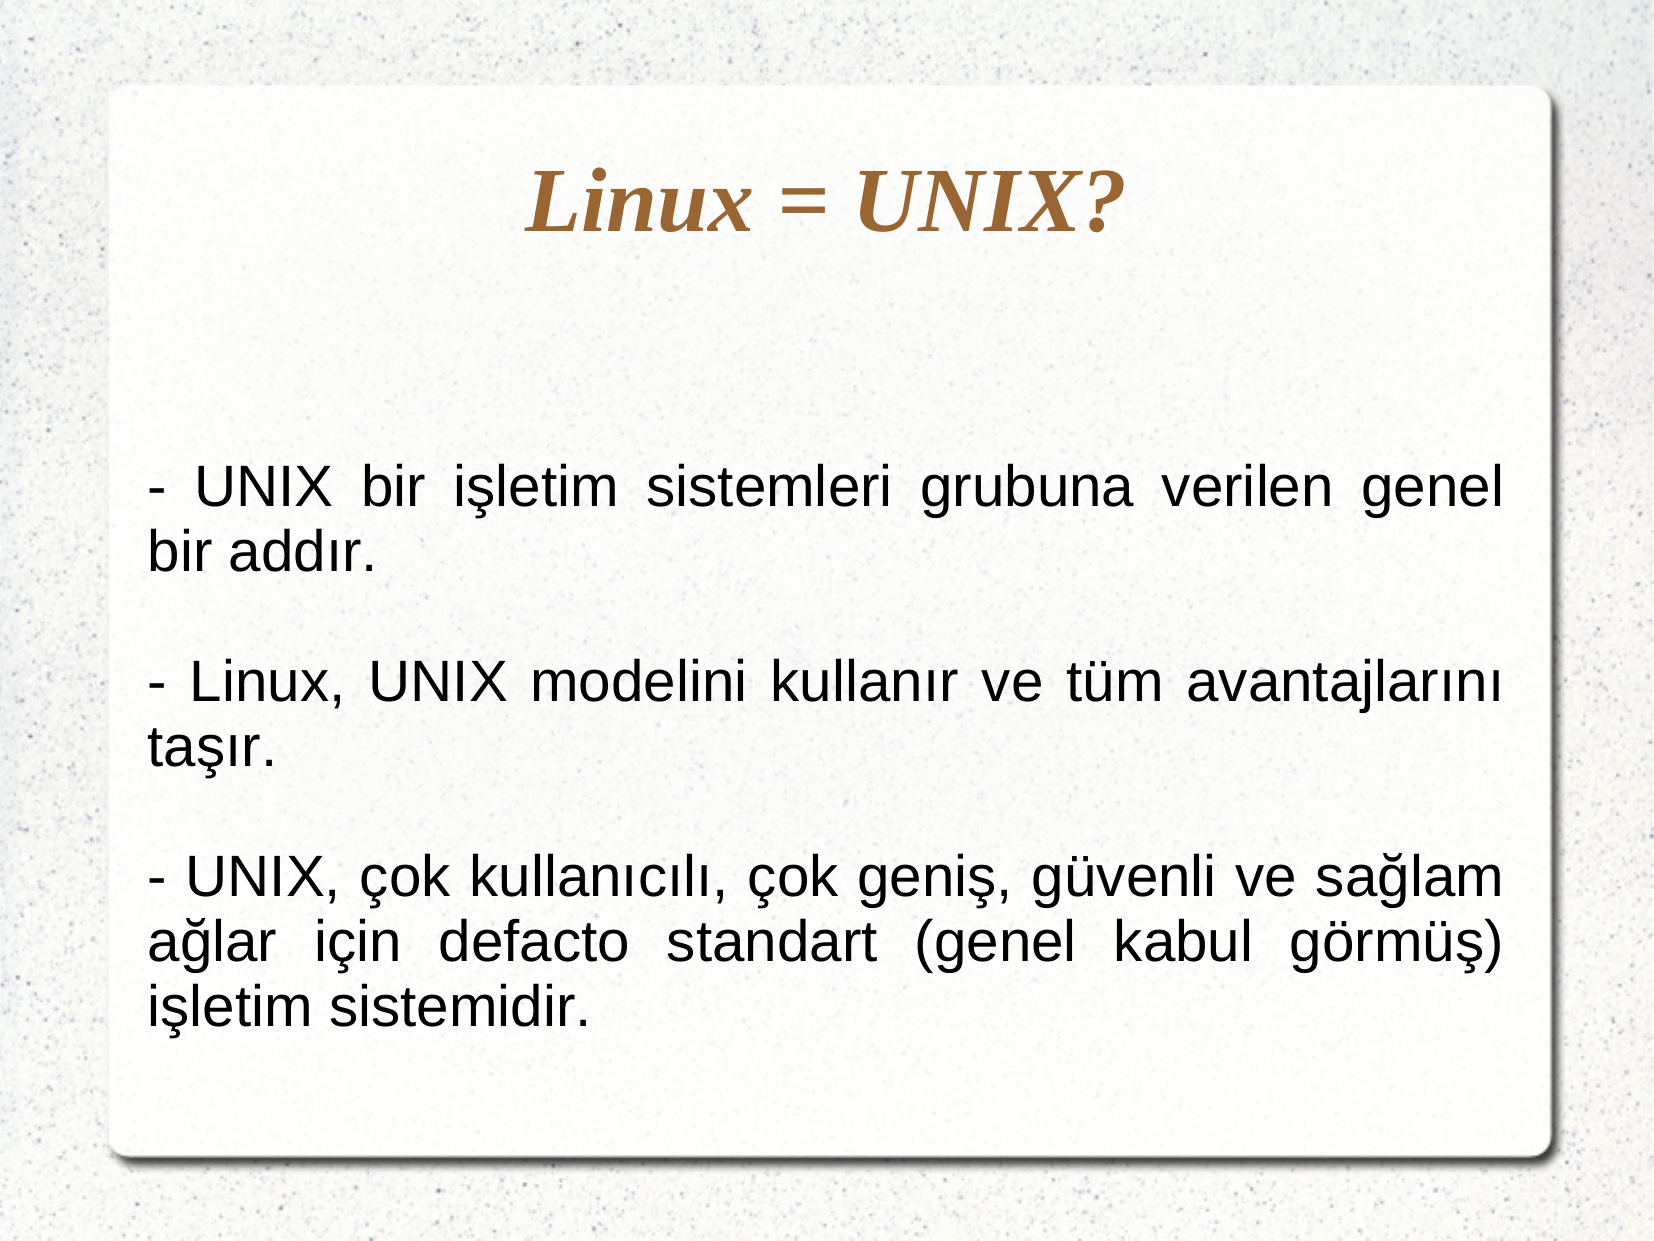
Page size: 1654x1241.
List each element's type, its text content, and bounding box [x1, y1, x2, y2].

title Linux = UNIX? [118, 96, 1536, 304]
picture [0, 0, 1654, 1241]
subtitle - UNIX bir işletim sistemleri grubuna verilen genel bir addır. - Linux, UNIX modelini kullanır ve tüm avantajlarını taşır. - UNIX, çok kullanıcılı, çok geniş, güvenli ve sağlam ağlar için defacto standart (genel kabul görmüş) işletim sistemidir. [147, 336, 1506, 1156]
